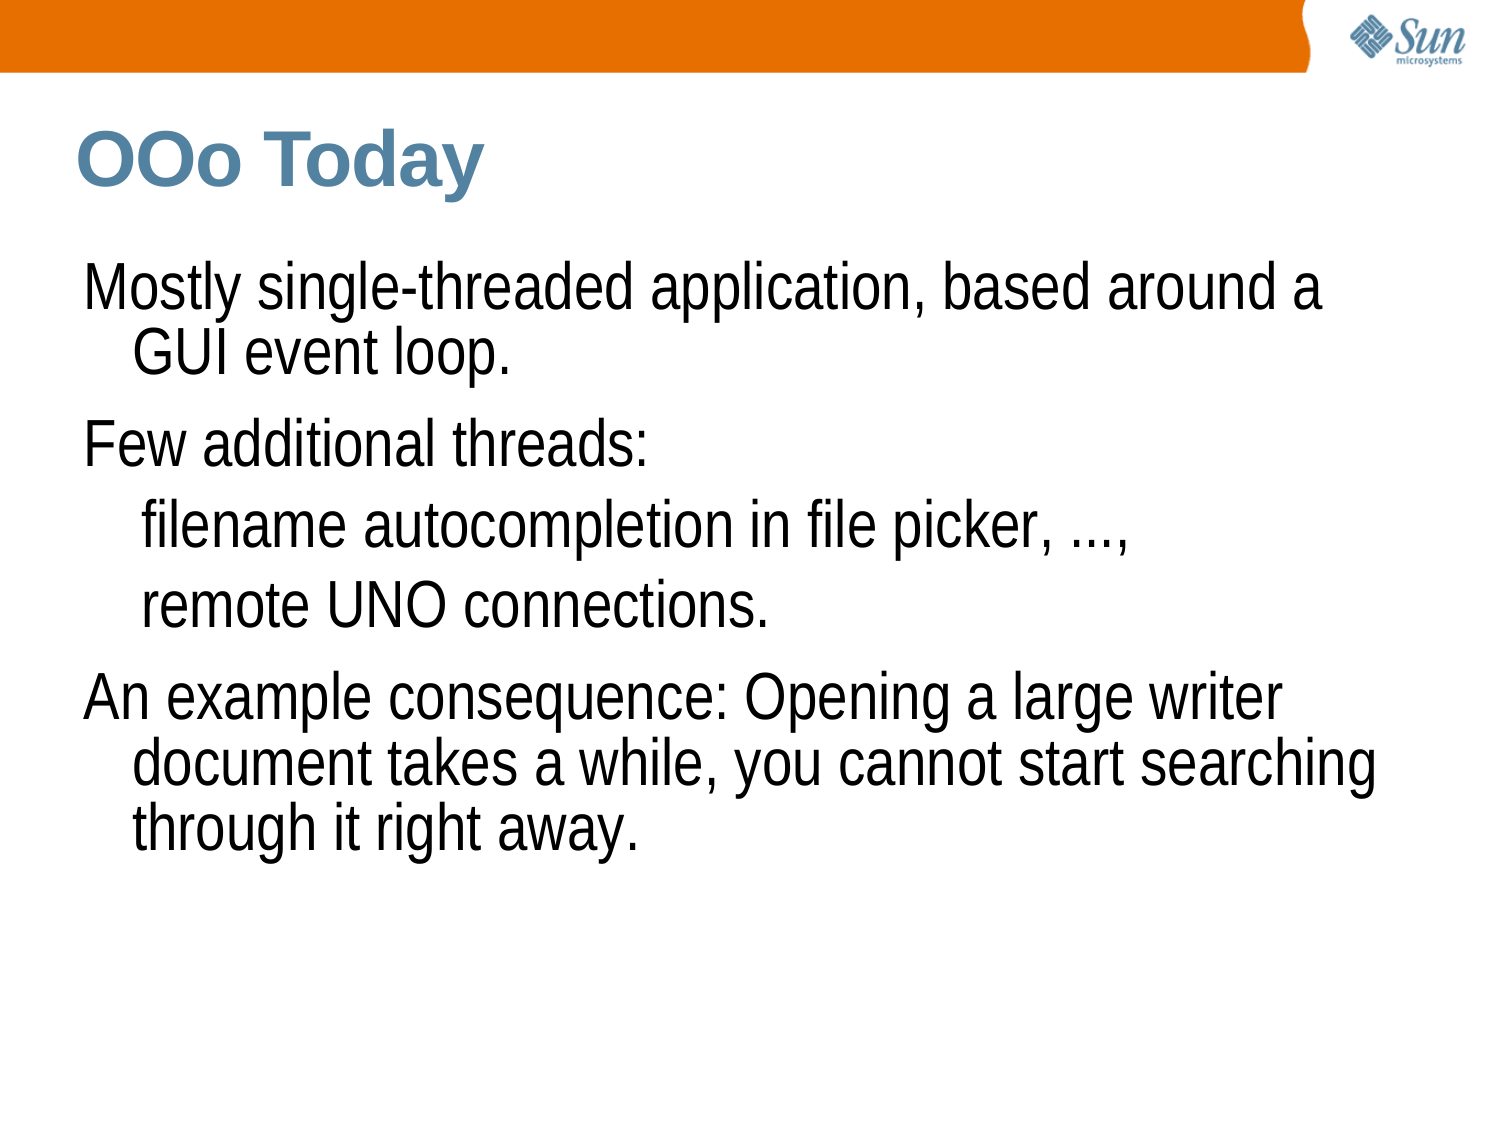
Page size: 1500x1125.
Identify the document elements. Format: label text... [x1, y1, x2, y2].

list Mostly single-threaded application, based around a GUI event loop. Few additional threads: filename autocompletion in file picker, ..., remote UNO connections. An example consequence: Opening a large writer document takes a while, you cannot start searching through it right away. [64, 257, 1402, 1017]
title OOo Today [75, 122, 1438, 227]
picture [0, 0, 1500, 75]
